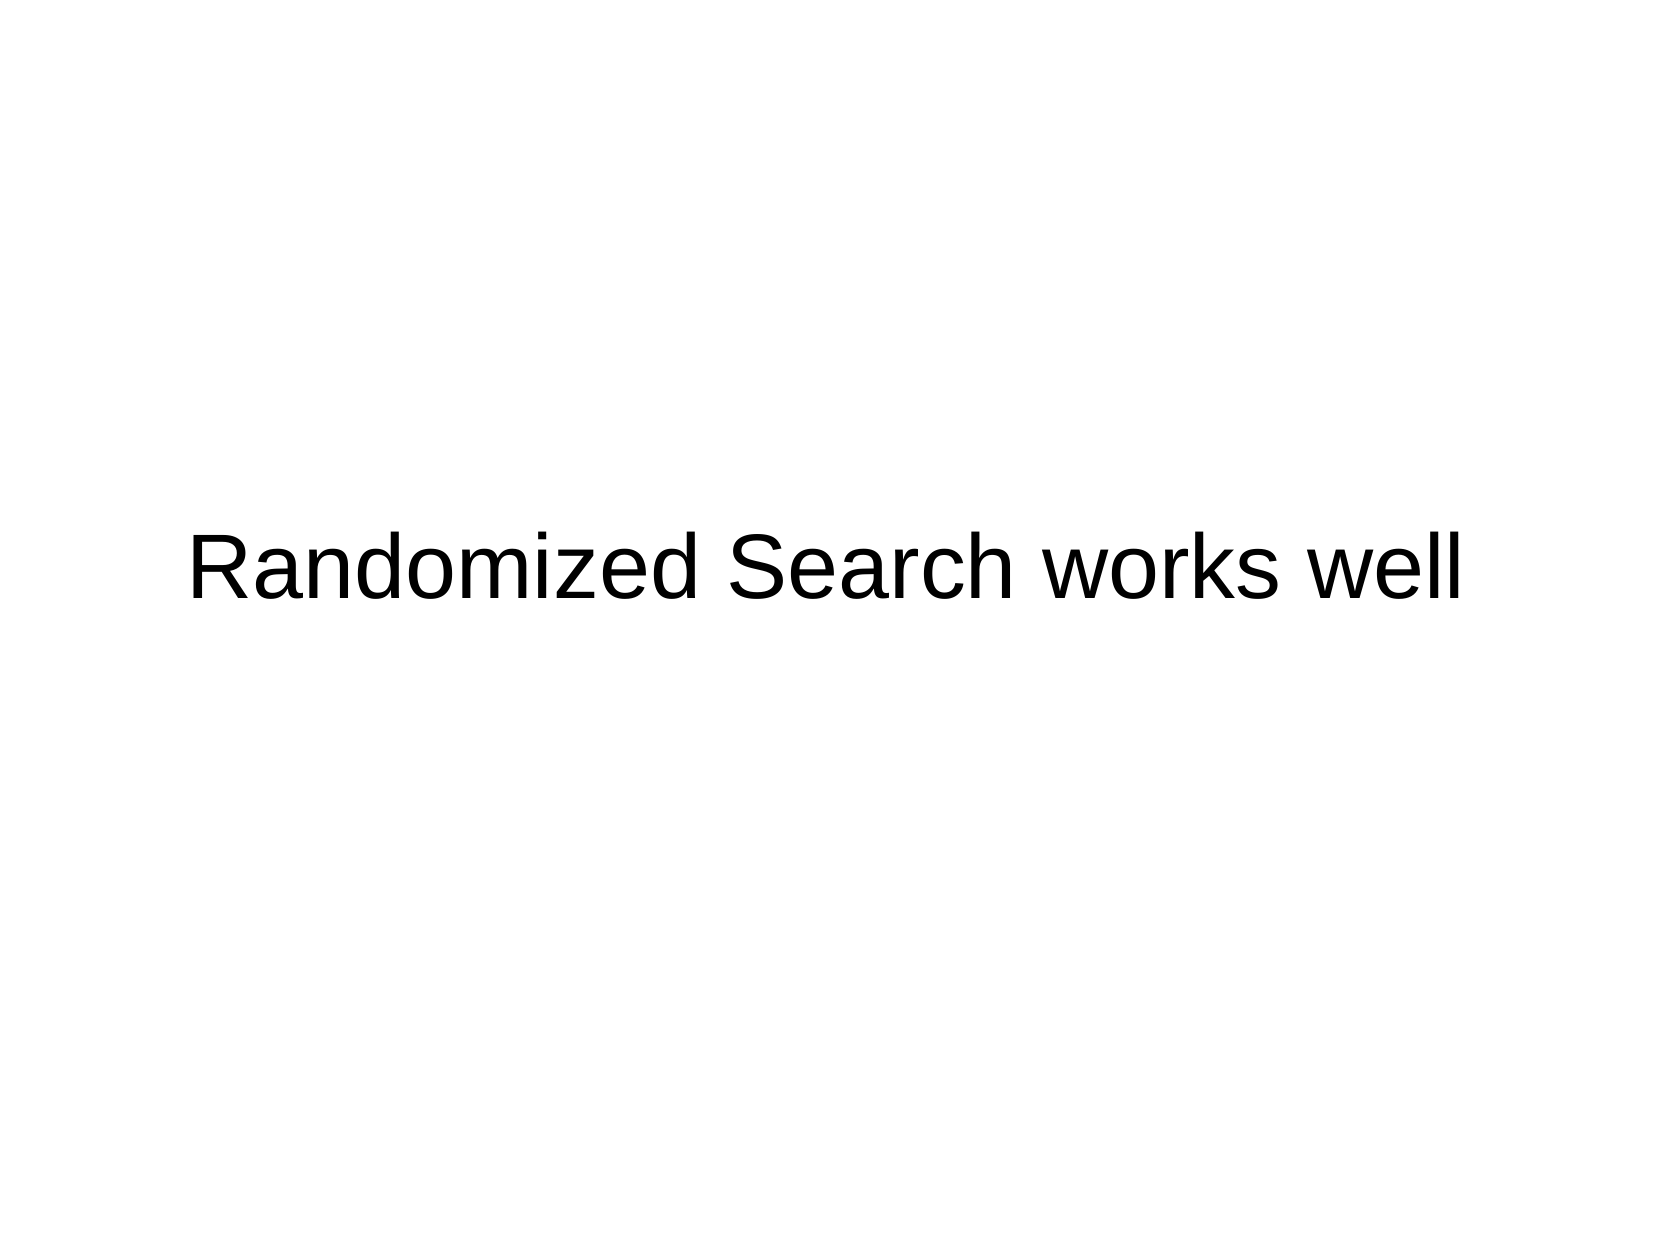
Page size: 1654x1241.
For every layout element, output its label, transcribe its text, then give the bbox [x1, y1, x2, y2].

title Randomized Search works well [82, 462, 1571, 670]
